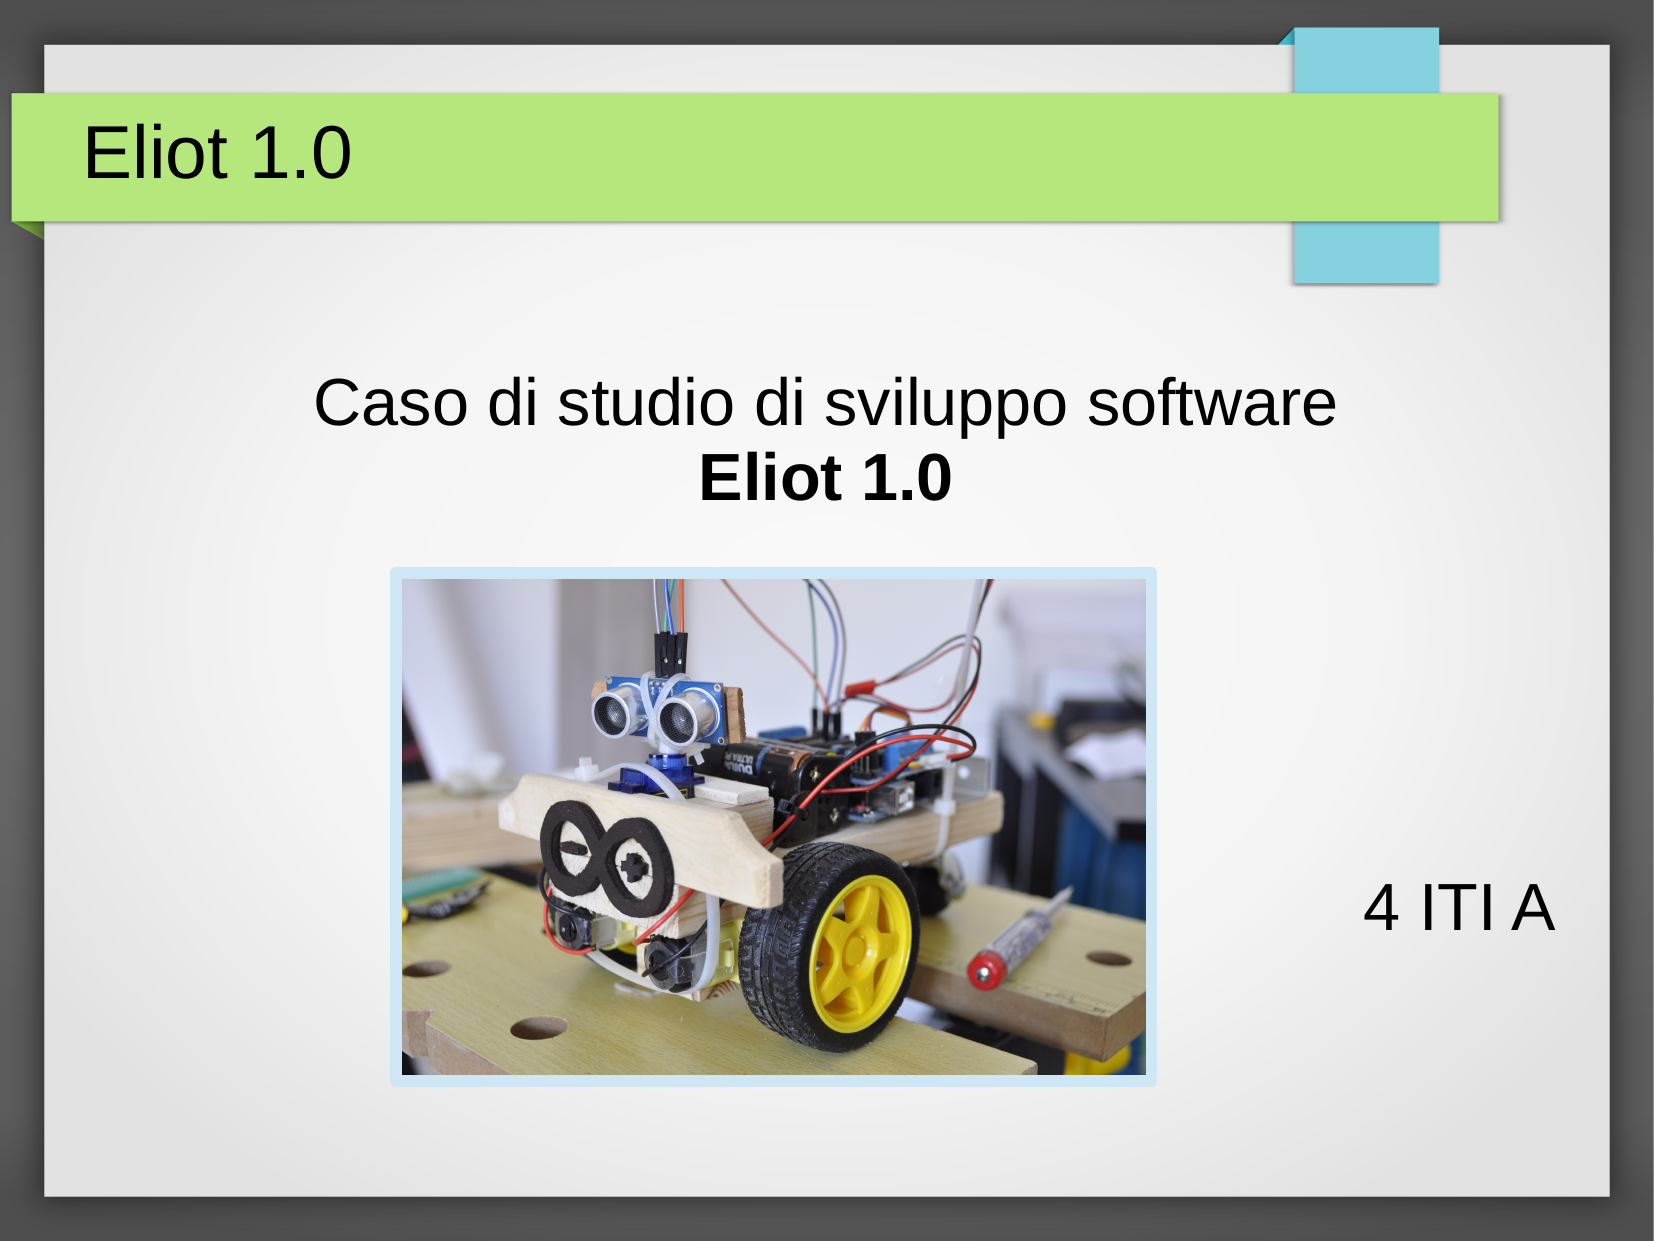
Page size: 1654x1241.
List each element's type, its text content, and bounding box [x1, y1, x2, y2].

picture [0, 0, 1654, 1241]
title Eliot 1.0 [82, 49, 1571, 257]
subtitle Caso di studio di sviluppo software Eliot 1.0 4 ITI A [82, 295, 1571, 1015]
